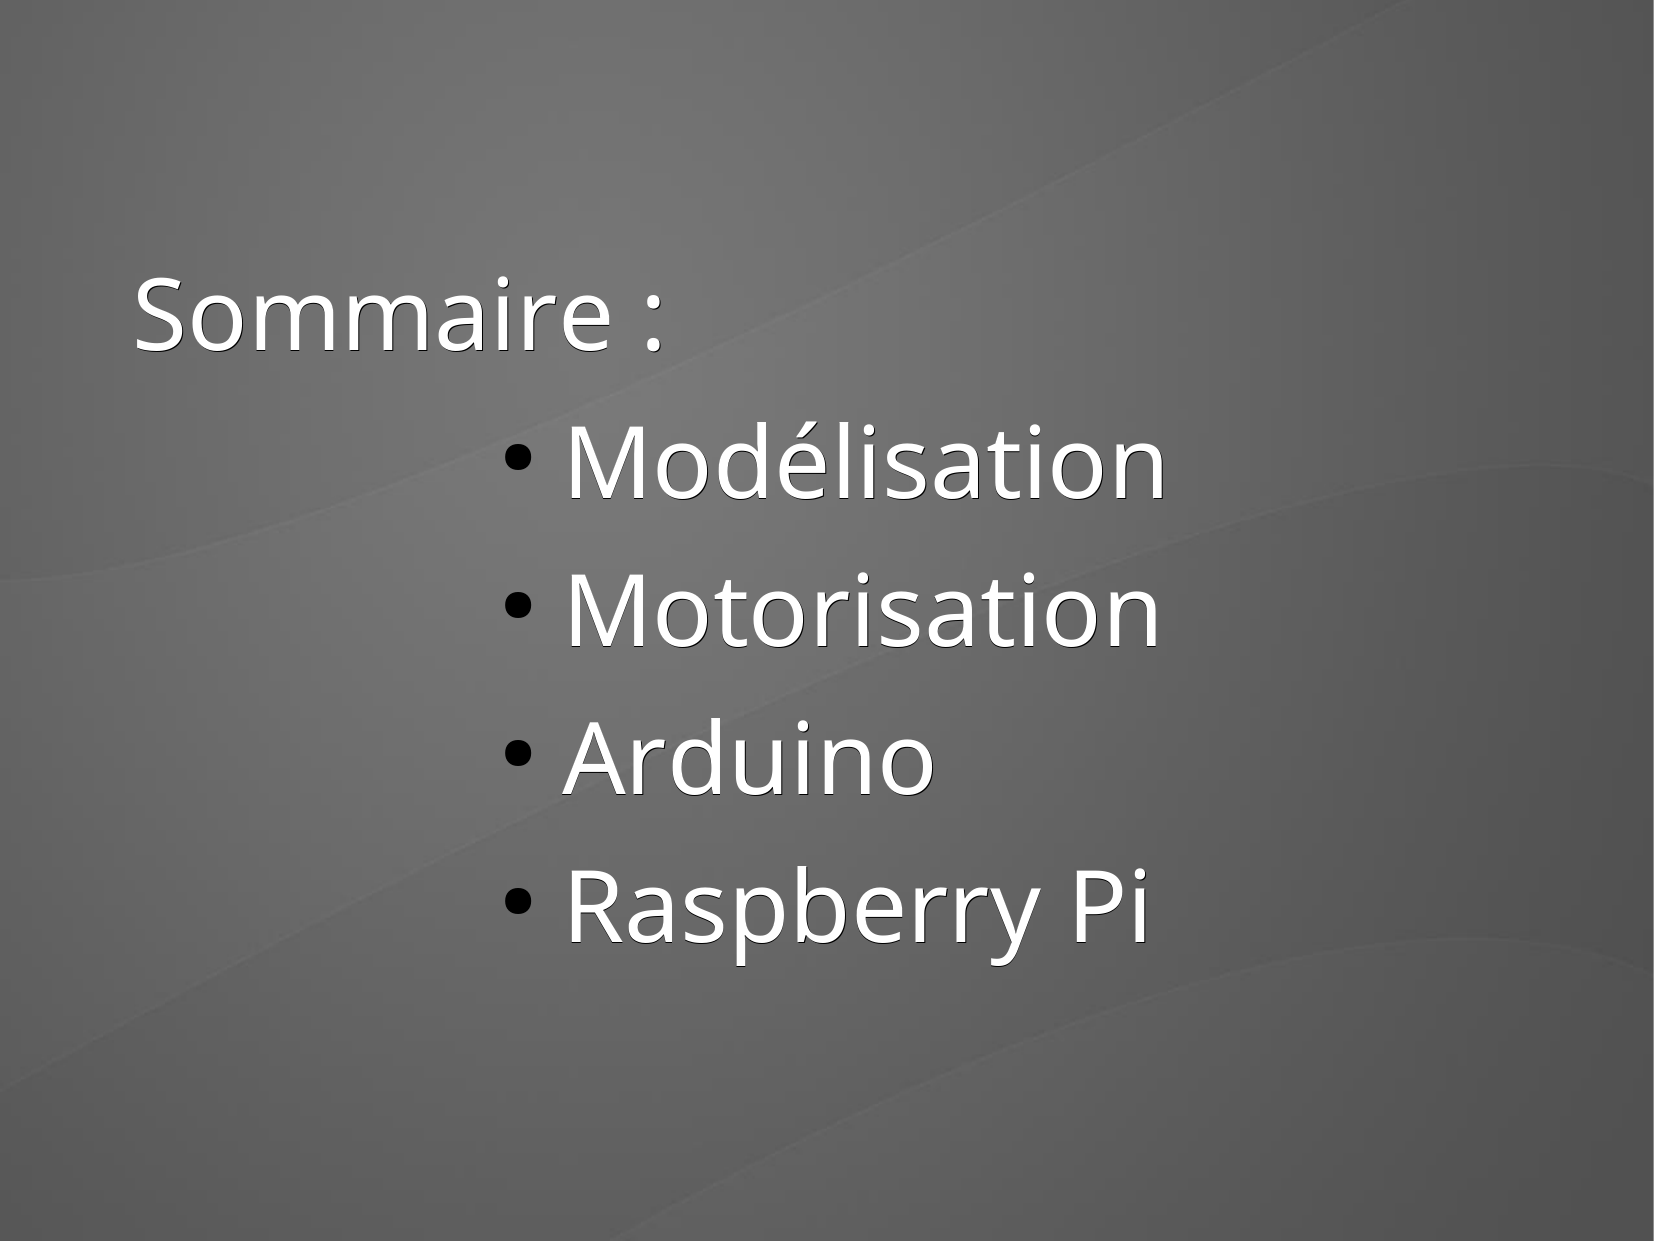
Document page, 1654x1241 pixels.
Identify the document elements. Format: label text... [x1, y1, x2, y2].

text_box Sommaire : Modélisation Motorisation Arduino Raspberry Pi [118, 236, 1536, 1240]
picture [0, 0, 1654, 1241]
